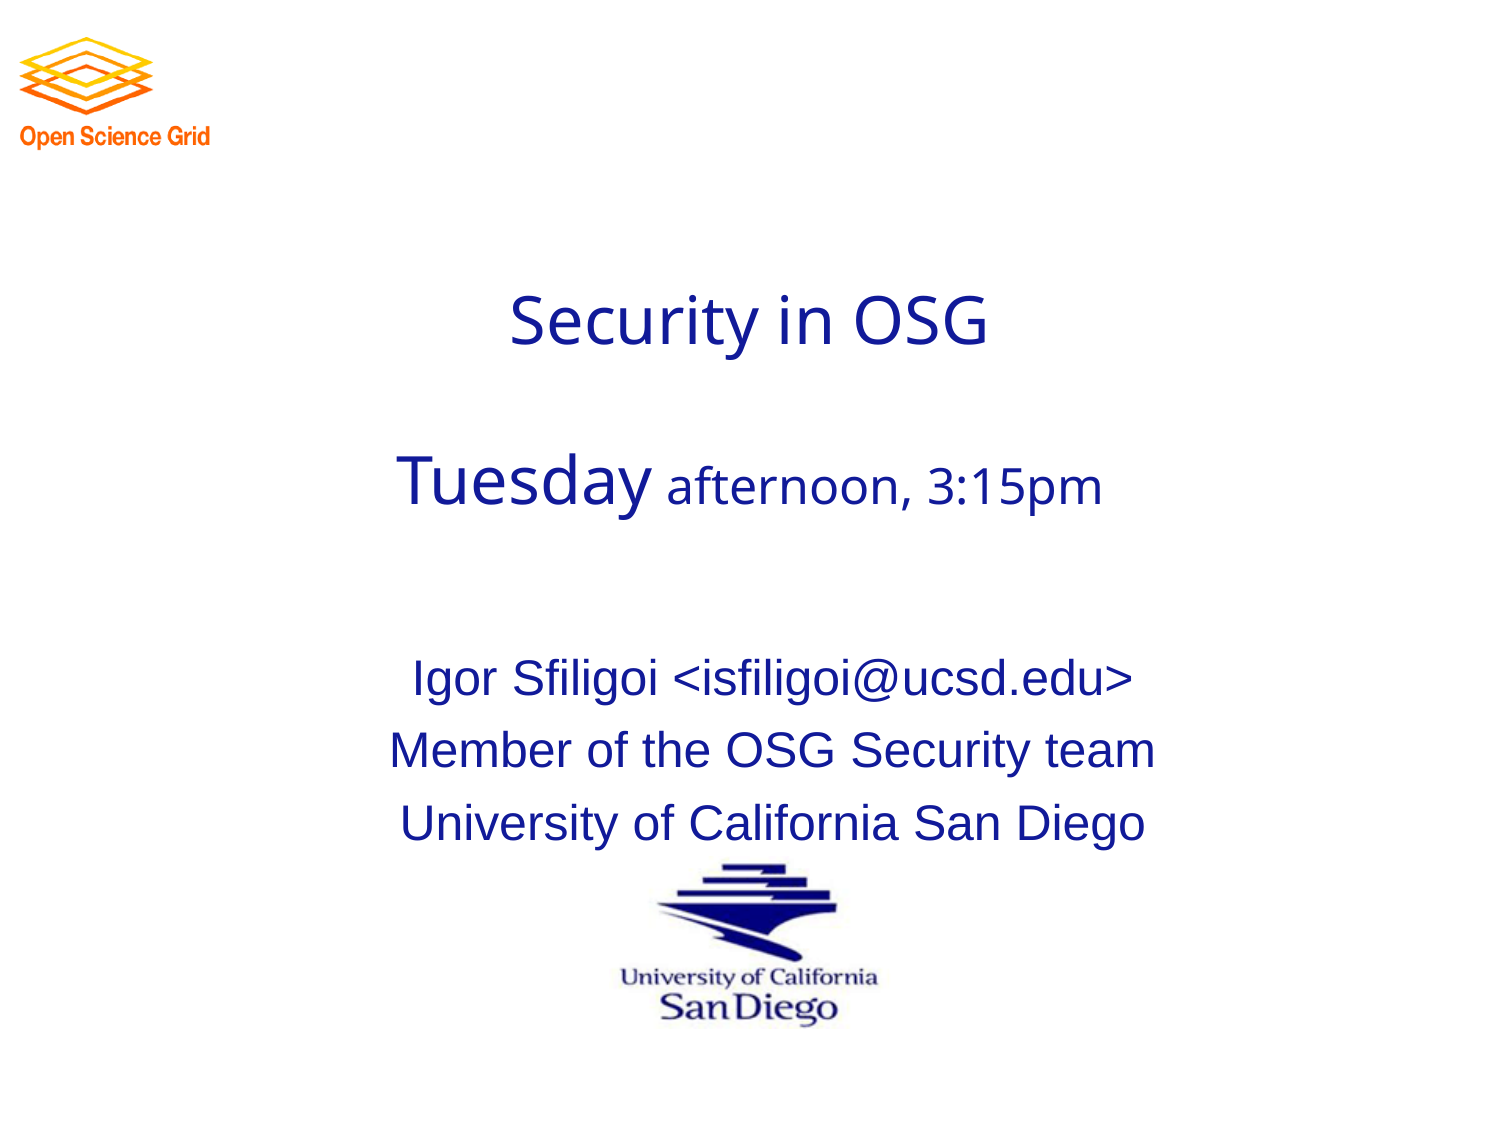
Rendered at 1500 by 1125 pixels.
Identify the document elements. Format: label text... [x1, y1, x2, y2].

picture [0, 14, 229, 167]
picture [609, 856, 891, 1029]
title Security in OSG Tuesday afternoon, 3:15pm [112, 270, 1388, 526]
text_box Igor Sfiligoi <isfiligoi@ucsd.edu> Member of the OSG Security team University of California San Diego [106, 637, 1440, 926]
